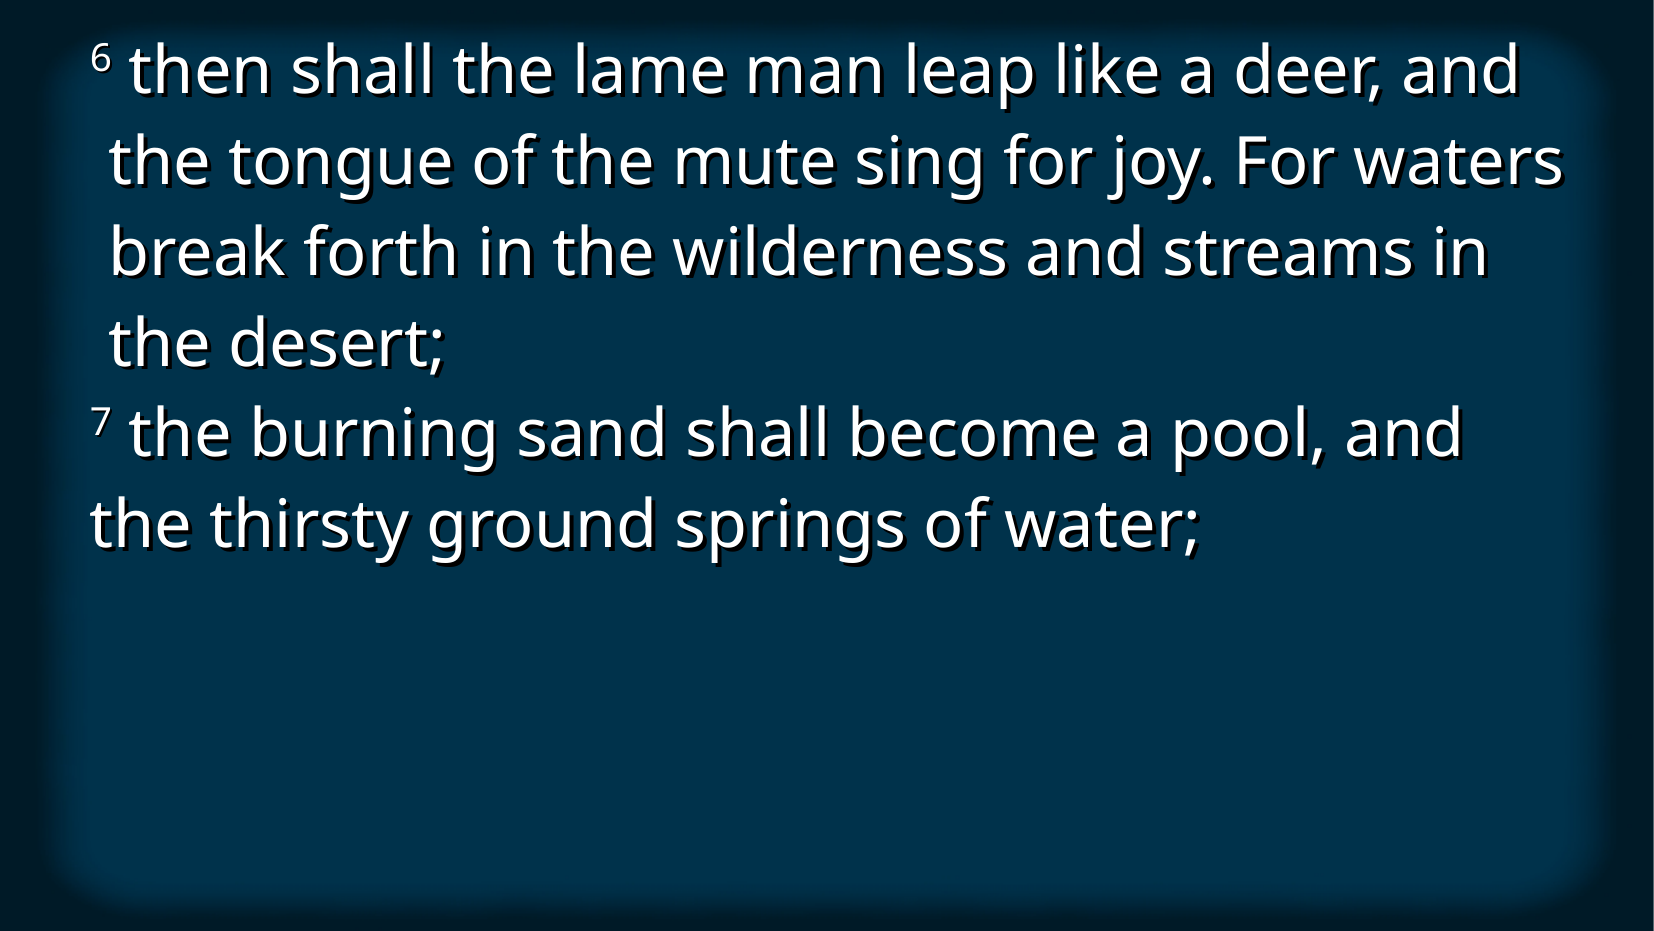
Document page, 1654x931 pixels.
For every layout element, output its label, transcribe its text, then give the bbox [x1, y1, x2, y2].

text_box 6 then shall the lame man leap like a deer, and the tongue of the mute sing for joy. For waters break forth in the wilderness and streams in the desert; 7 the burning sand shall become a pool, and the thirsty ground springs of water; [75, 15, 1591, 474]
picture [0, 0, 1654, 931]
